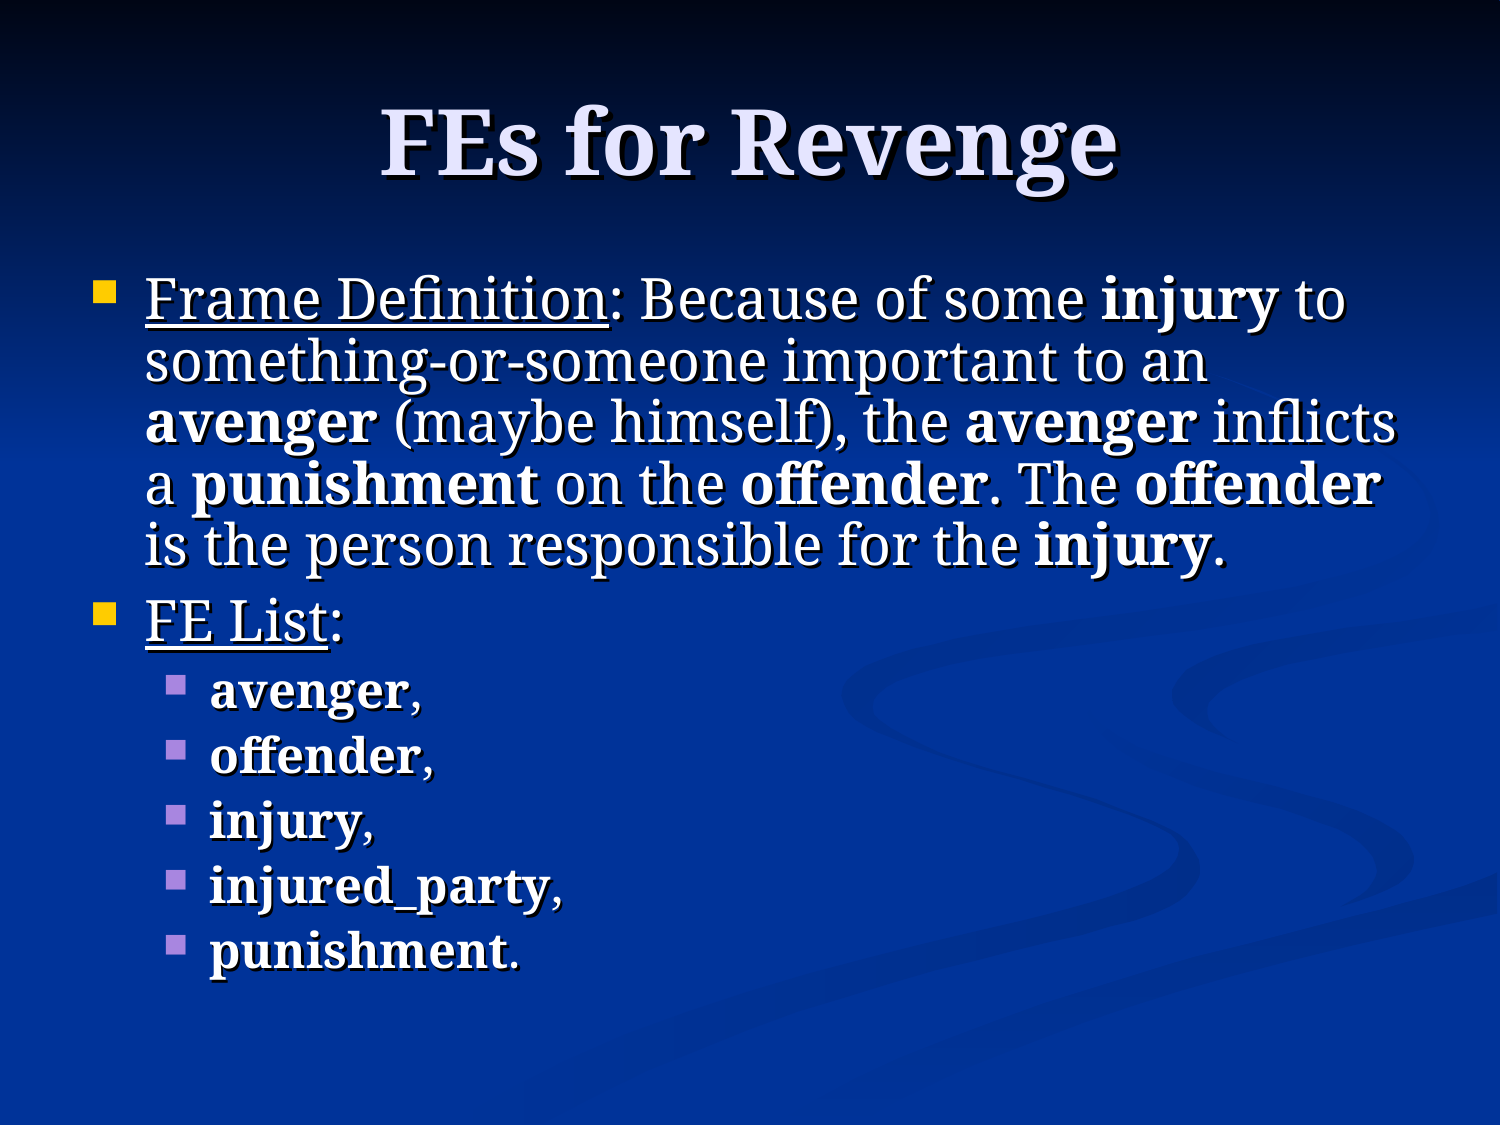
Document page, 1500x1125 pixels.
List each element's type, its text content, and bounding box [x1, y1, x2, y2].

title FEs for Revenge [75, 45, 1426, 233]
list Frame Definition: Because of some injury to something-or-someone important to an avenger (maybe himself), the avenger inflicts a punishment on the offender. The offender is the person responsible for the injury. FE List: avenger, offender, injury, injured_party, punishment. [75, 262, 1426, 1001]
